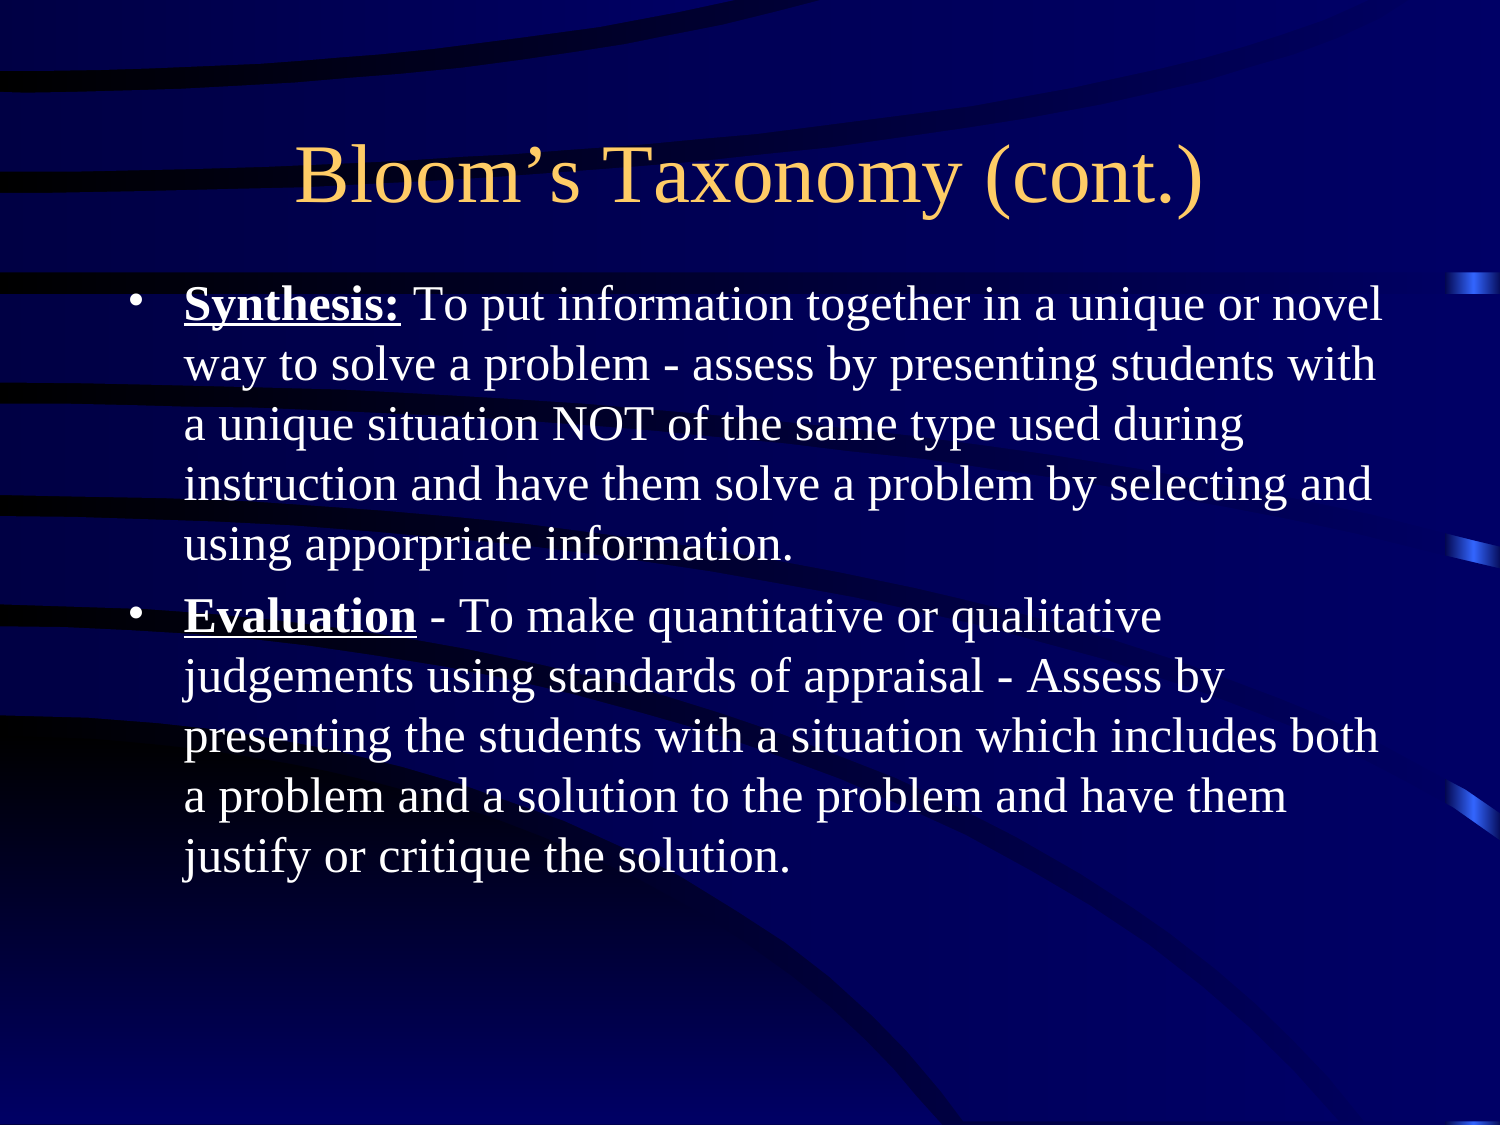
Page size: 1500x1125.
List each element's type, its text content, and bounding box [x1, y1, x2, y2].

list Synthesis: To put information together in a unique or novel way to solve a problem - assess by presenting students with a unique situation NOT of the same type used during instruction and have them solve a problem by selecting and using apporpriate information. Evaluation - To make quantitative or qualitative judgements using standards of appraisal - Assess by presenting the students with a situation which includes both a problem and a solution to the problem and have them justify or critique the solution. [112, 262, 1401, 1000]
title Bloom’s Taxonomy (cont.) [112, 99, 1388, 238]
